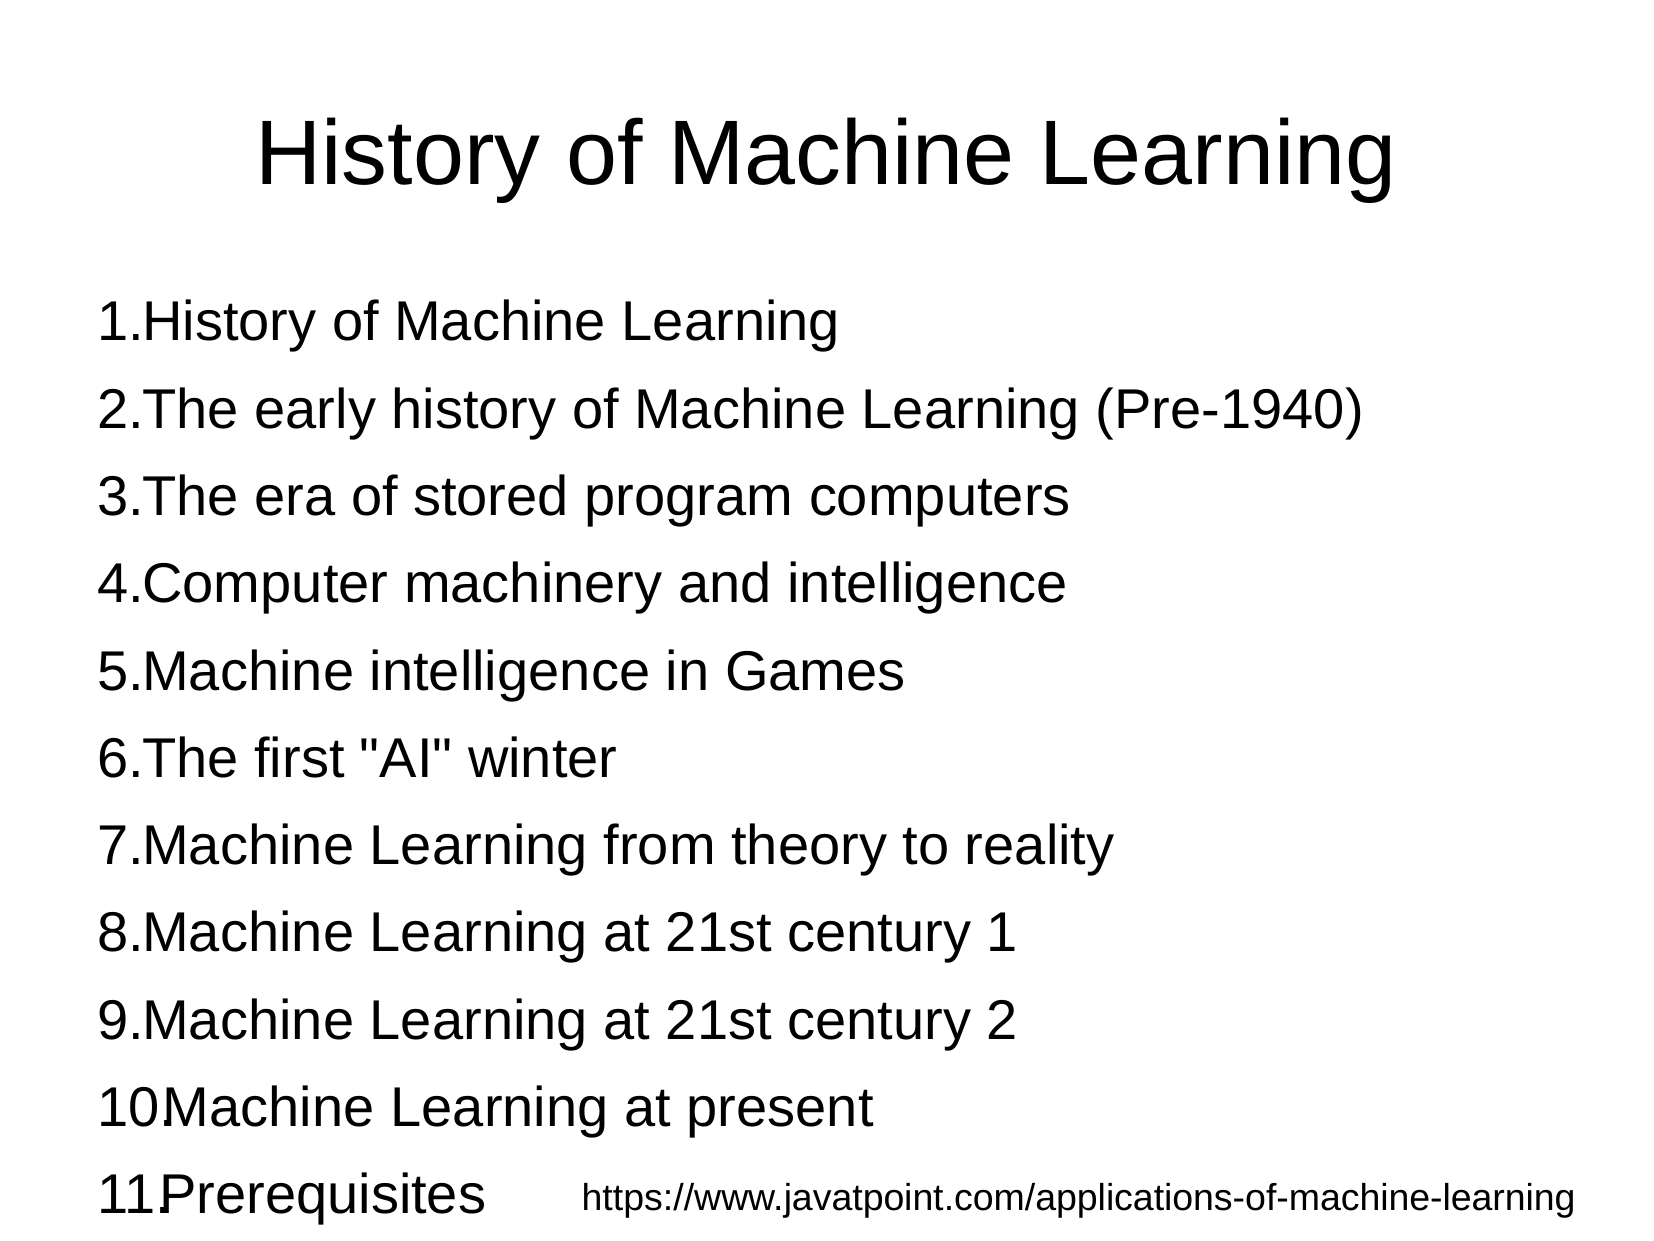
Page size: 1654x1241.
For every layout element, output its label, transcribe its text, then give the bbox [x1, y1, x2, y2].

text_box https://www.javatpoint.com/applications-of-machine-learning [566, 1169, 1591, 1226]
list History of Machine Learning The early history of Machine Learning (Pre-1940) The era of stored program computers Computer machinery and intelligence Machine intelligence in Games The first "AI" winter Machine Learning from theory to reality Machine Learning at 21st century 1 Machine Learning at 21st century 2 Machine Learning at present Prerequisites [82, 290, 1571, 1229]
title History of Machine Learning [82, 49, 1571, 257]
